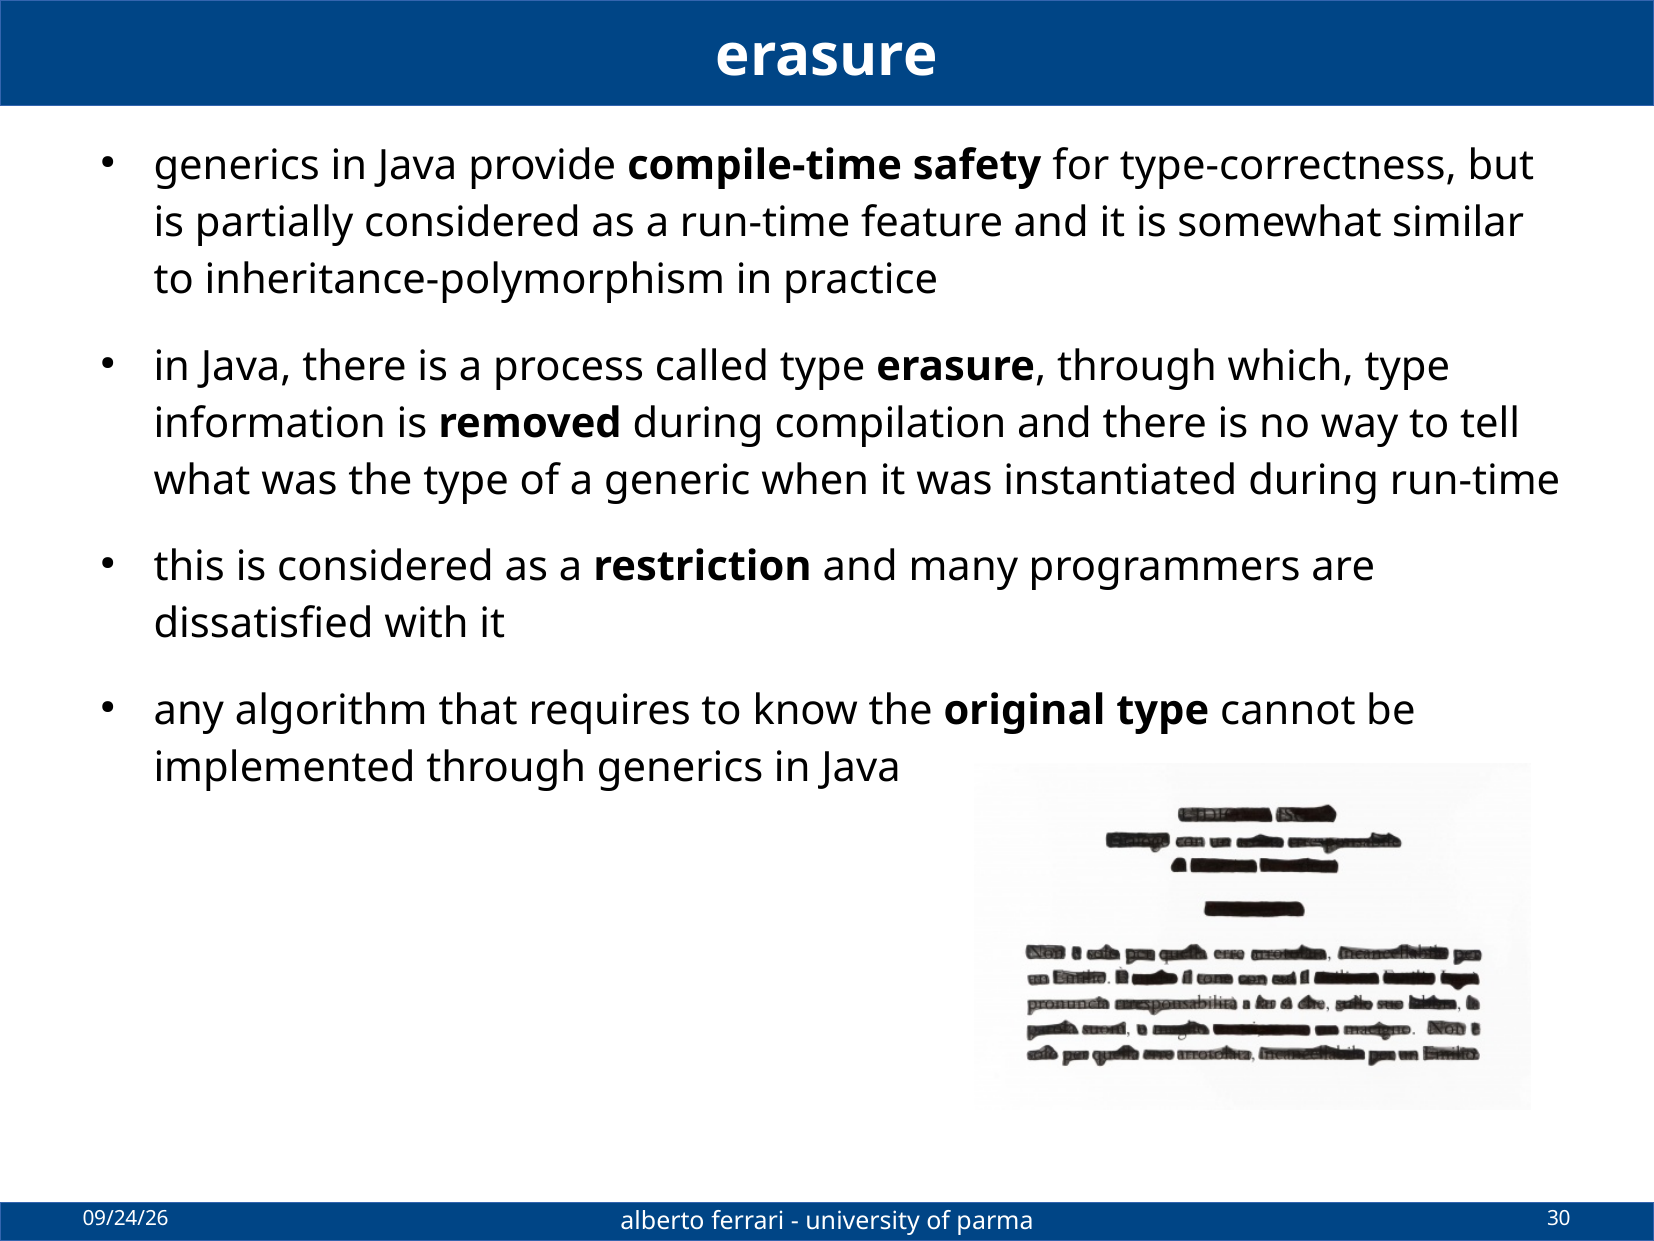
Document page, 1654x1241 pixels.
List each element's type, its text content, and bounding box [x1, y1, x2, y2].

title erasure [0, 0, 1654, 106]
list generics in Java provide compile-time safety for type-correctness, but is partially considered as a run-time feature and it is somewhat similar to inheritance-polymorphism in practice in Java, there is a process called type erasure, through which, type information is removed during compilation and there is no way to tell what was the type of a generic when it was instantiated during run-time this is considered as a restriction and many programmers are dissatisfied with it any algorithm that requires to know the original type cannot be implemented through generics in Java [82, 135, 1571, 855]
picture [974, 763, 1531, 1111]
